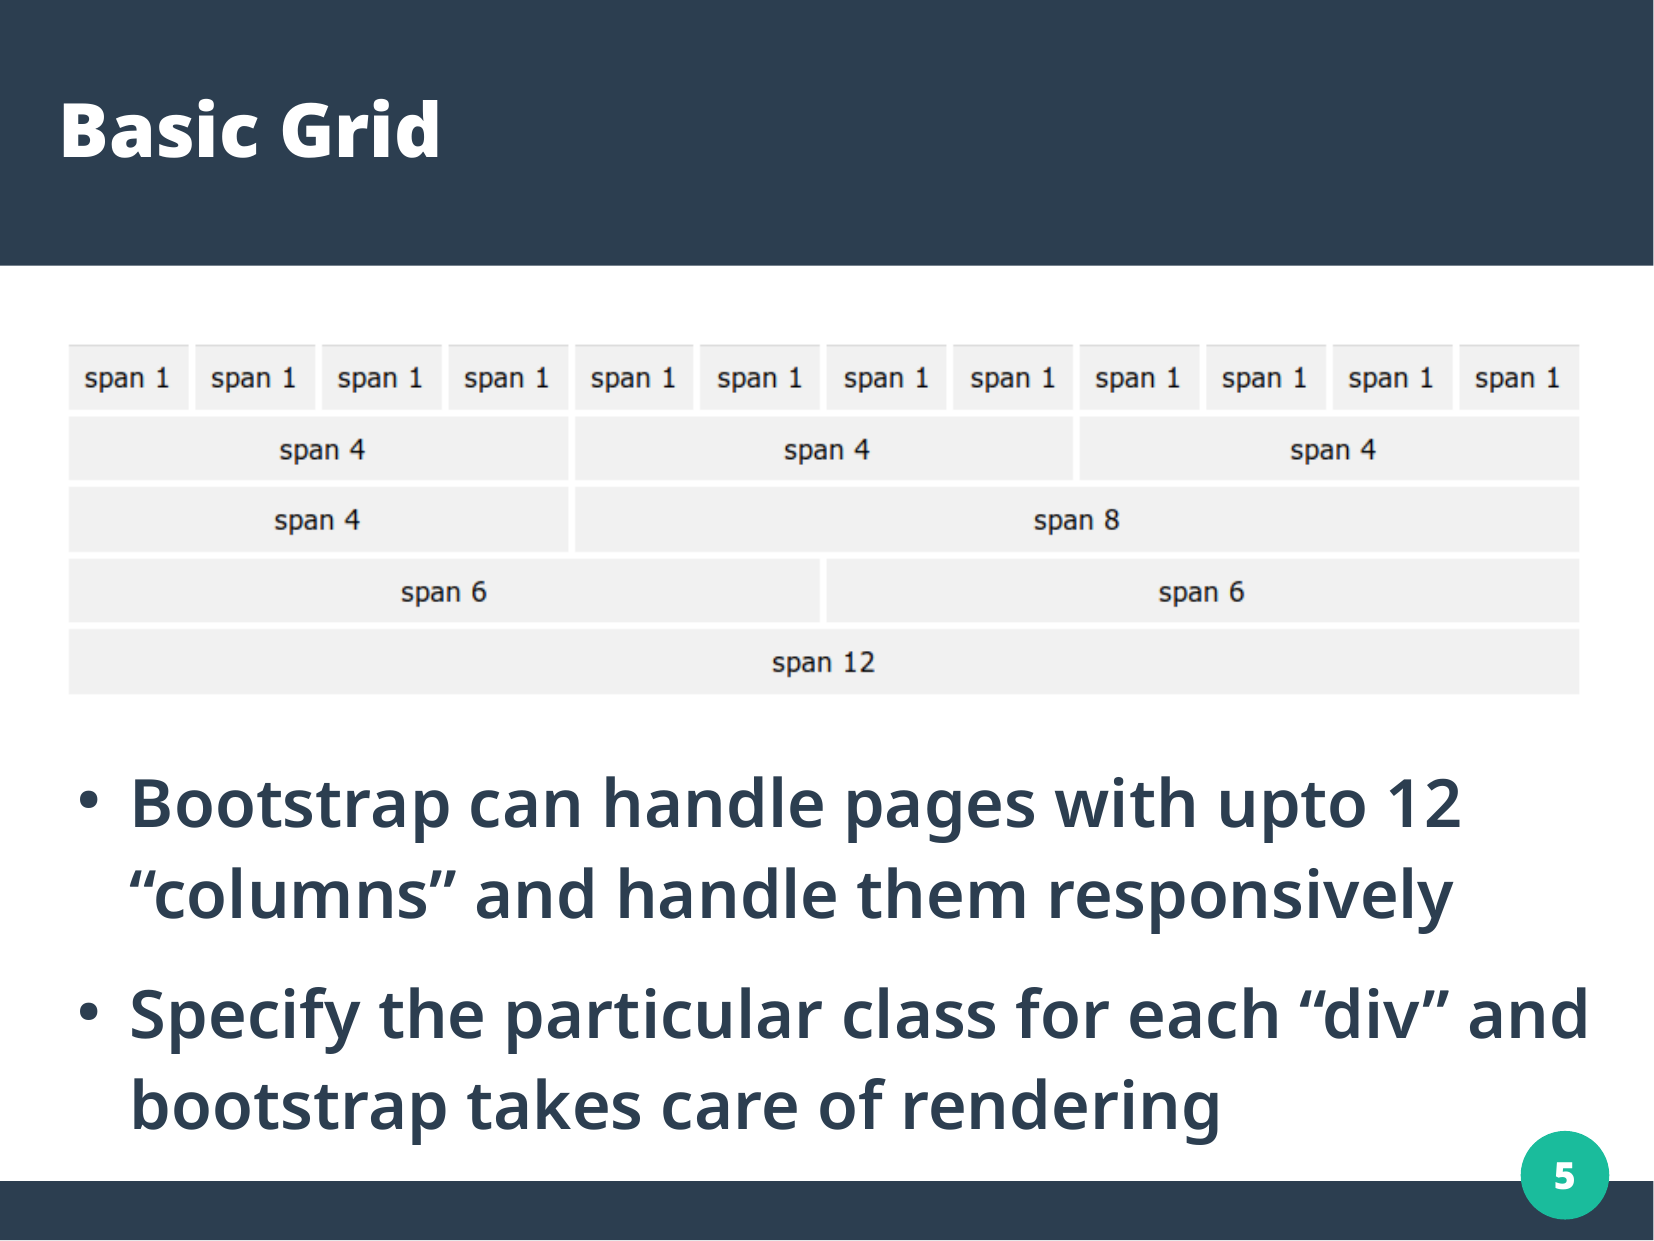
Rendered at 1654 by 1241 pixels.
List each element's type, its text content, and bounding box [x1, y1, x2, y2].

title Basic Grid [59, 49, 1595, 207]
picture [59, 333, 1595, 710]
list Bootstrap can handle pages with upto 12 “columns” and handle them responsively Specify the particular class for each “div” and bootstrap takes care of rendering [59, 756, 1595, 1151]
